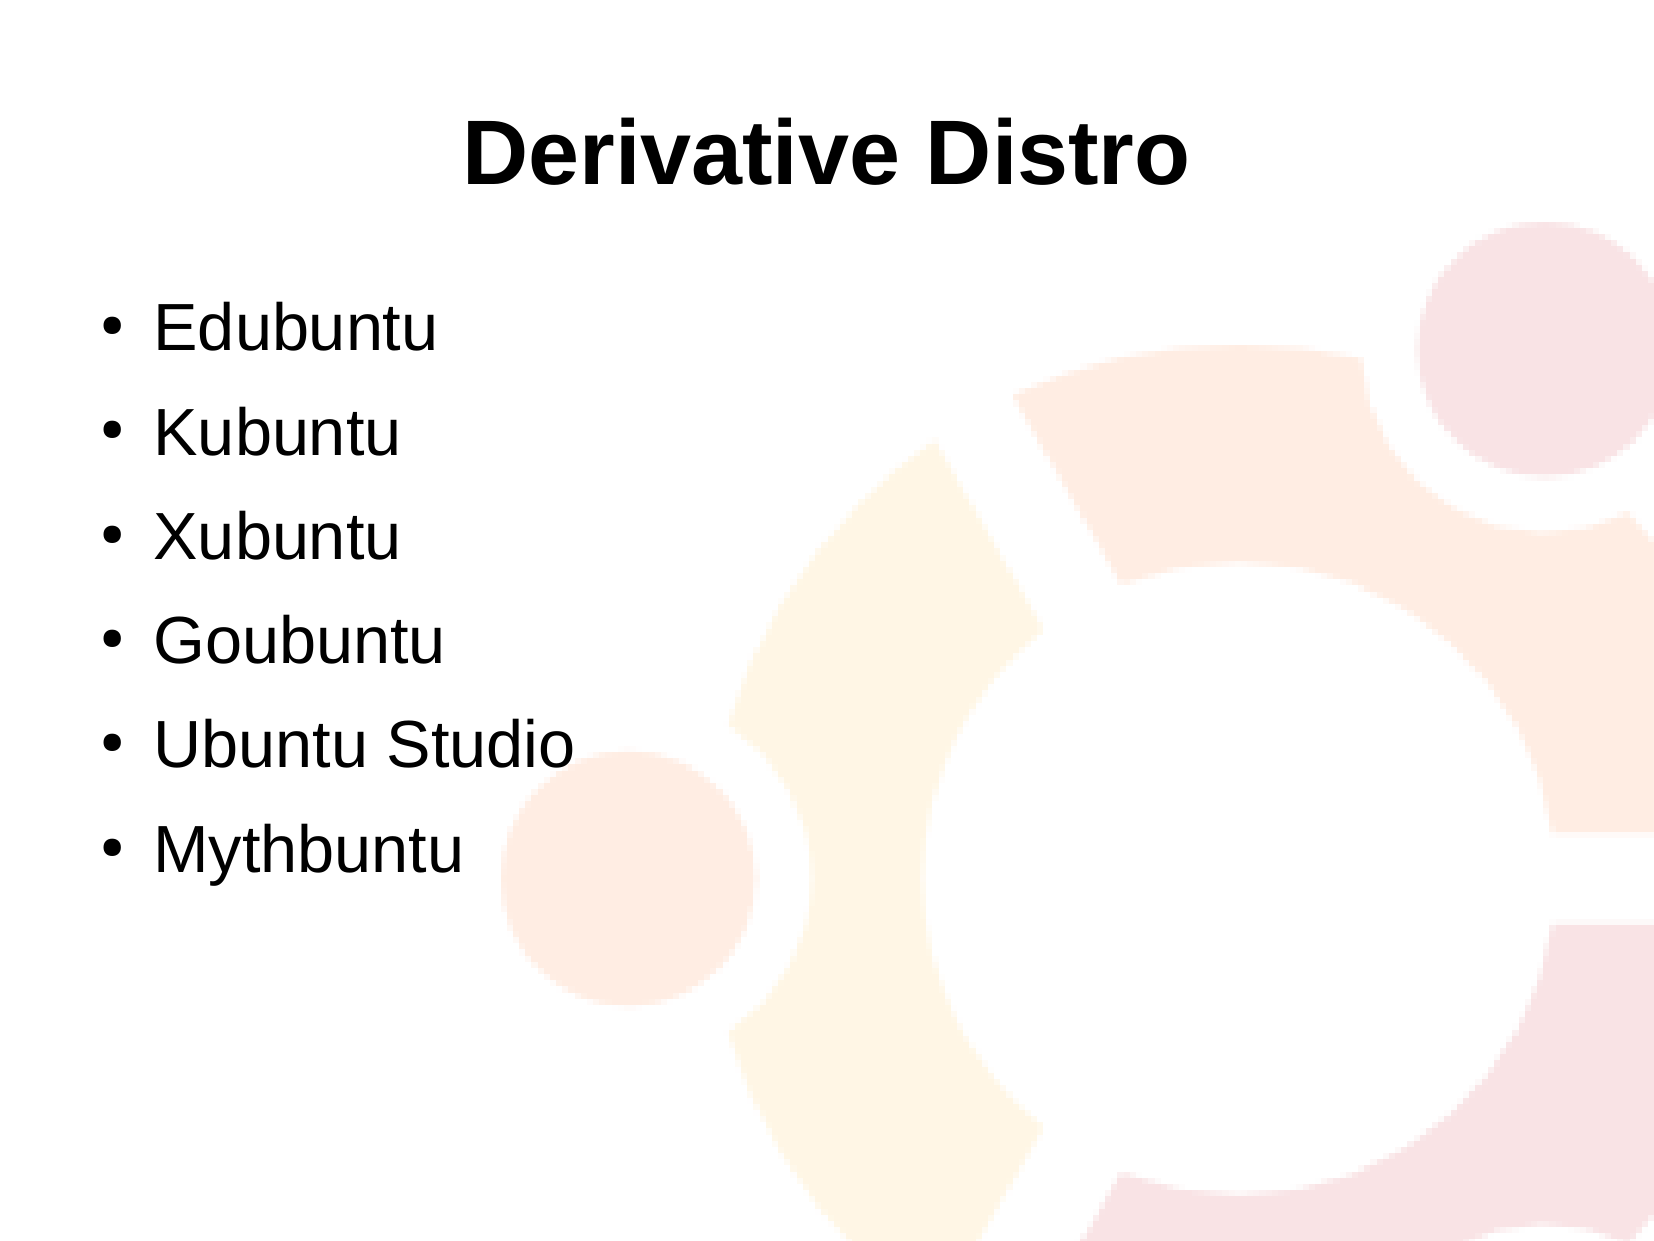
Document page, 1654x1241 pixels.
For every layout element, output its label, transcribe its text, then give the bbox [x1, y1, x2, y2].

title Derivative Distro [82, 56, 1571, 250]
list Edubuntu Kubuntu Xubuntu Goubuntu Ubuntu Studio Mythbuntu [82, 290, 1571, 1109]
